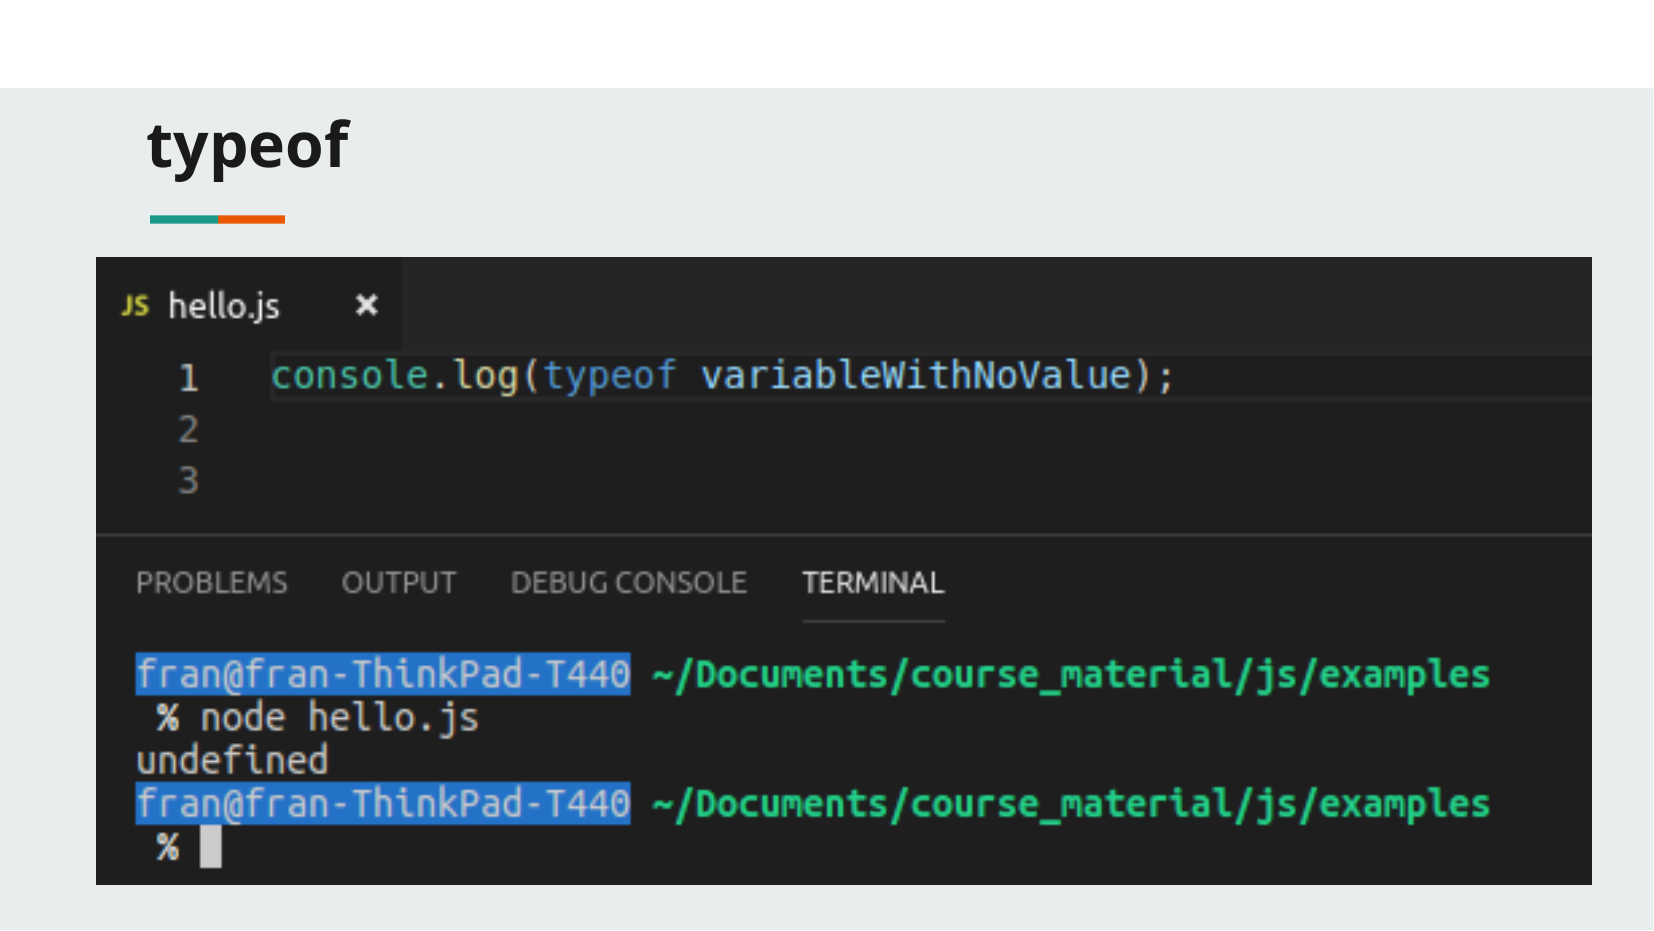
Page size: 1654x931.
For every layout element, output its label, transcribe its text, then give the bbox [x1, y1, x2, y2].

title typeof [131, 90, 1523, 257]
picture [96, 257, 1592, 885]
